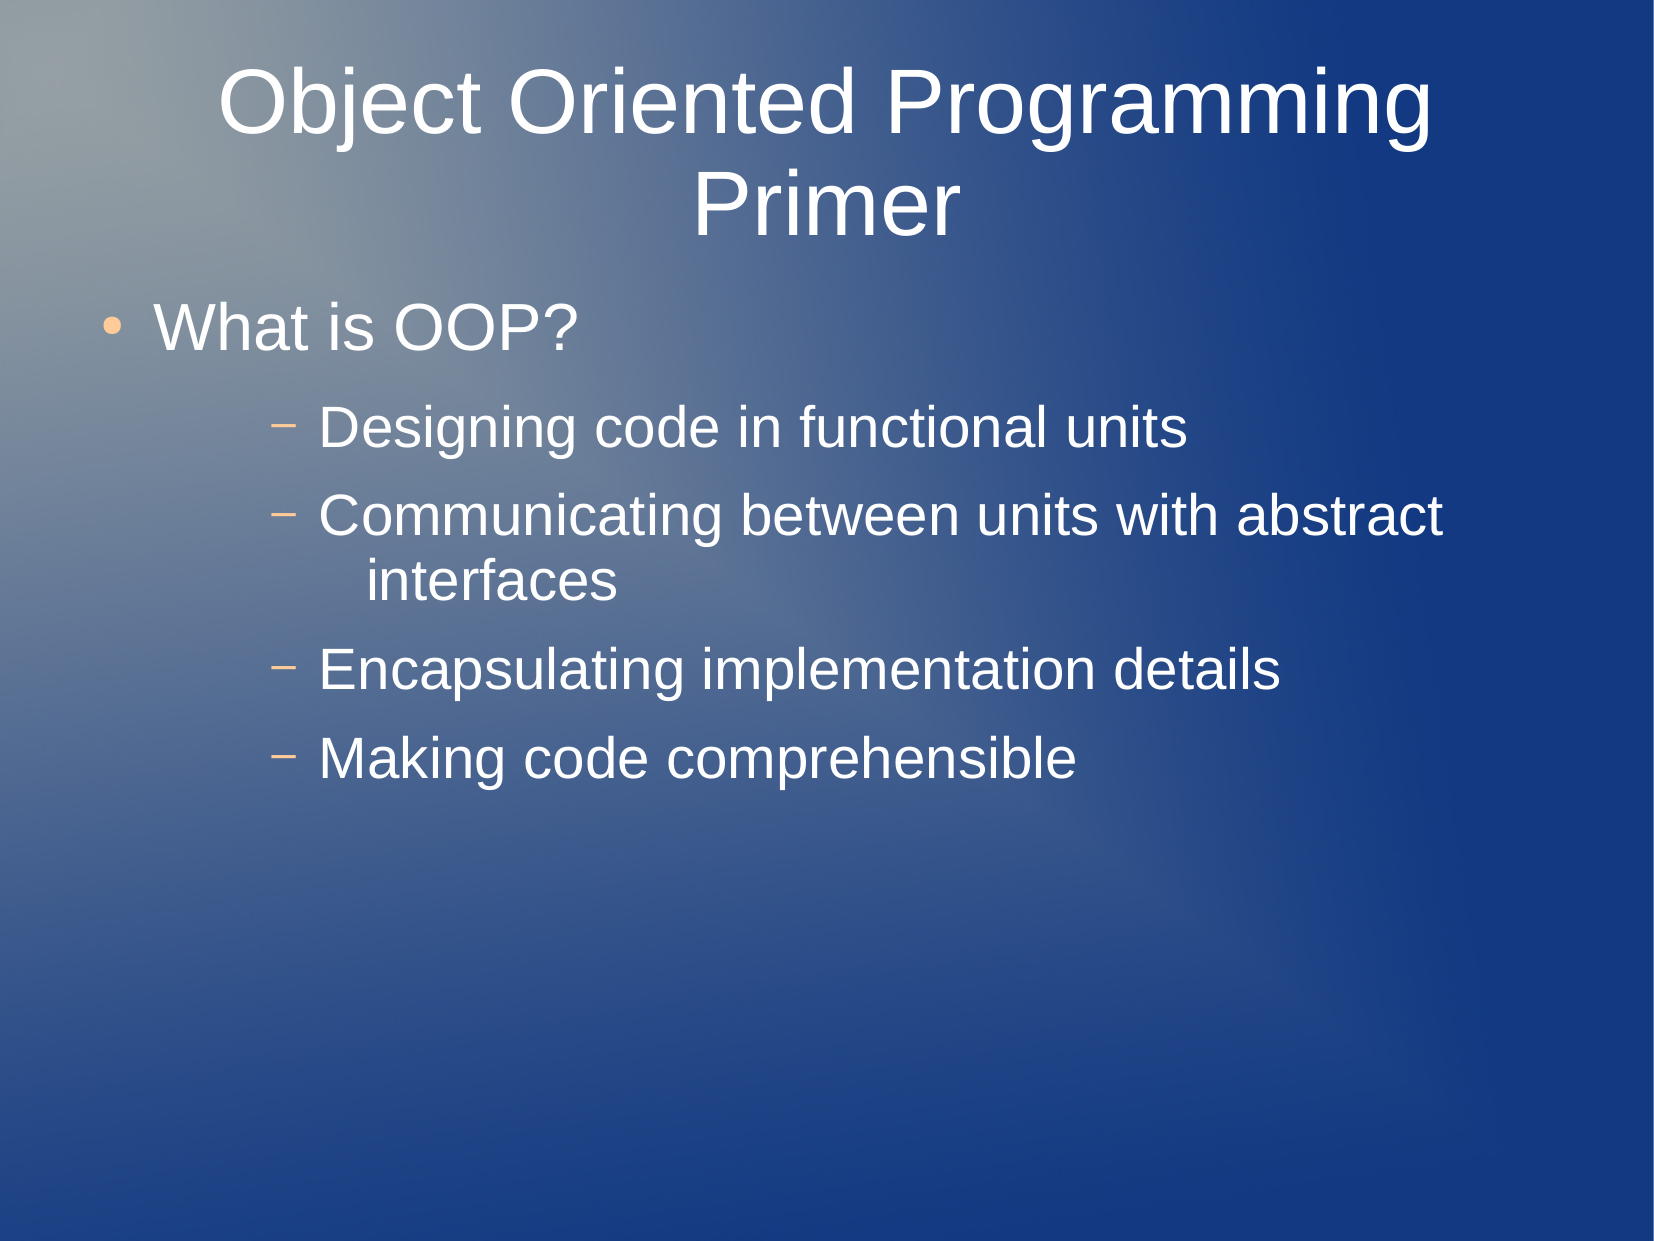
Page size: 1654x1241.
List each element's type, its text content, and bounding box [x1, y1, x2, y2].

list What is OOP? Designing code in functional units Communicating between units with abstract interfaces Encapsulating implementation details Making code comprehensible [82, 290, 1571, 1109]
title Object Oriented Programming Primer [82, 49, 1571, 257]
picture [0, 0, 1654, 1241]
